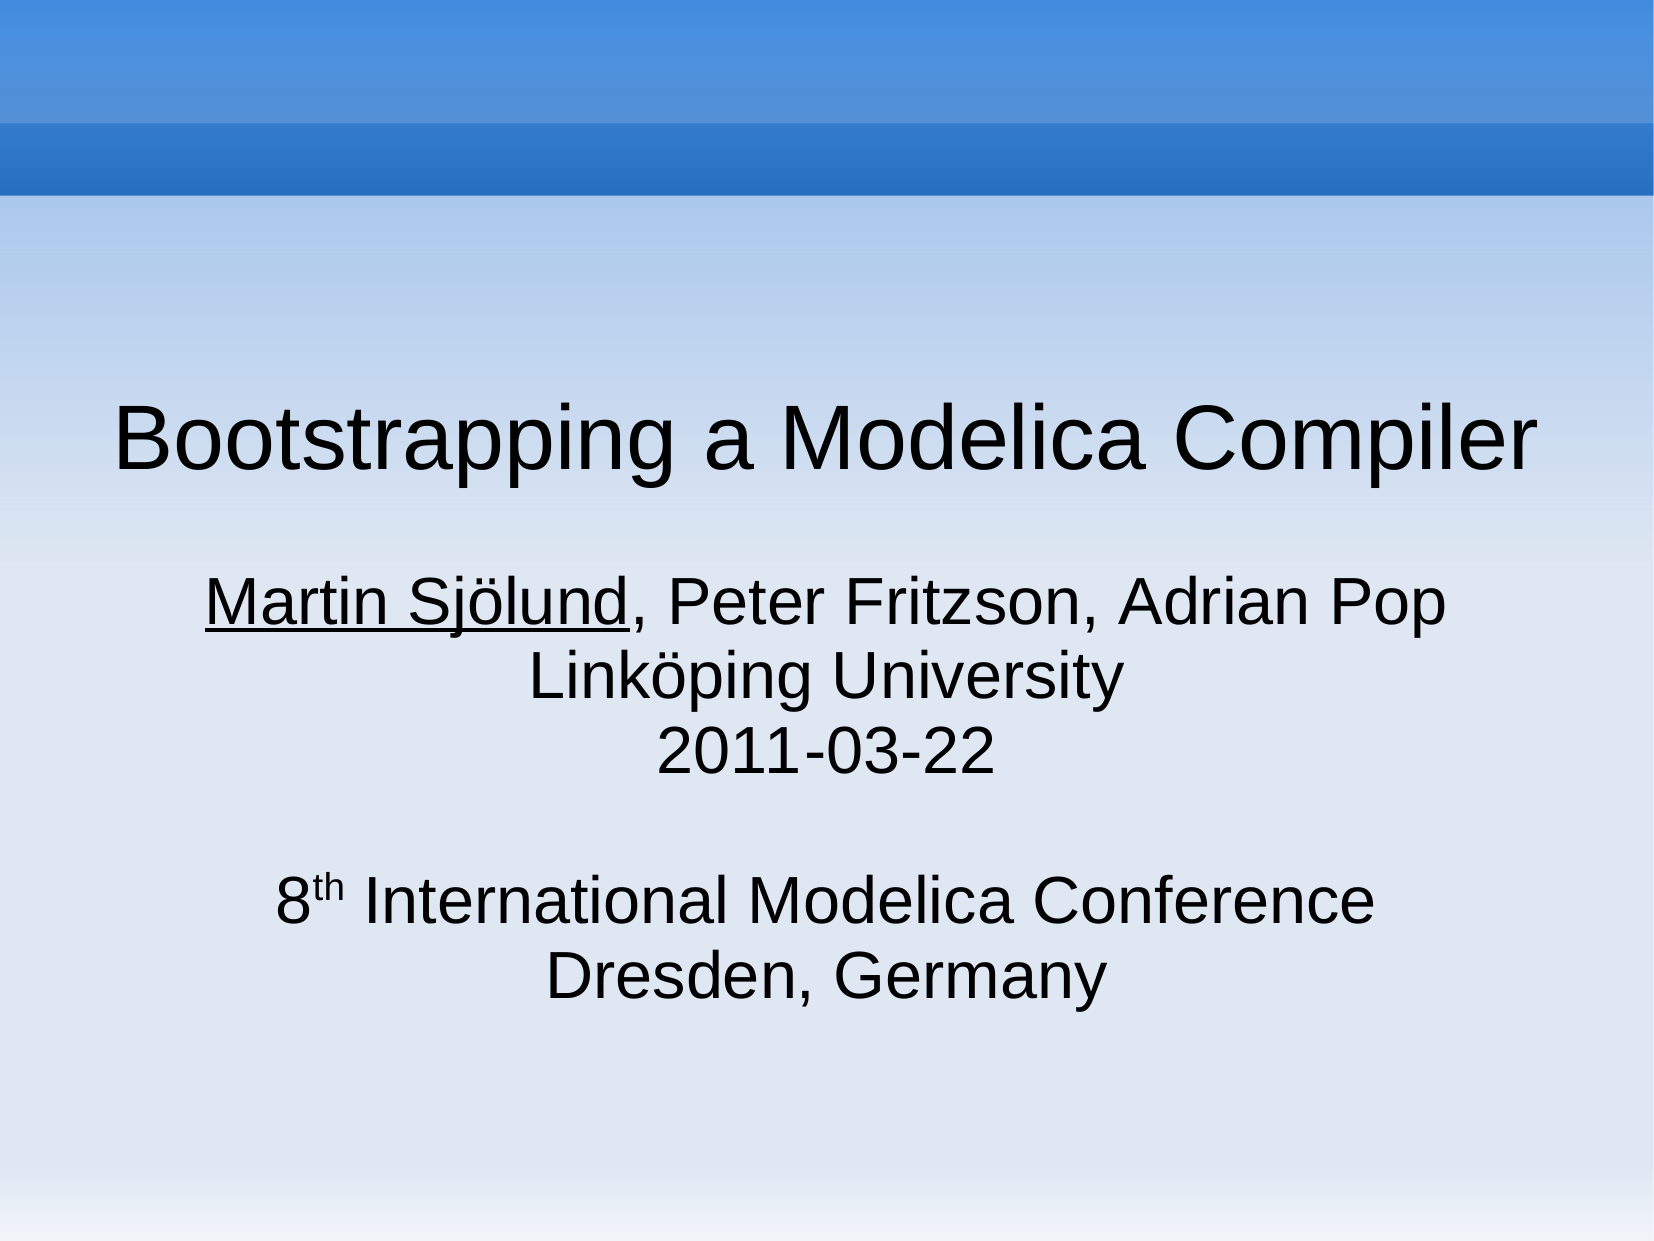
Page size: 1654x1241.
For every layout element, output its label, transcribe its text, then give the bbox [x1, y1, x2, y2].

subtitle Bootstrapping a Modelica Compiler Martin Sjölund, Peter Fritzson, Adrian Pop Linköping University 2011-03-22 8th International Modelica Conference Dresden, Germany [82, 290, 1571, 1109]
picture [0, 0, 1654, 1241]
